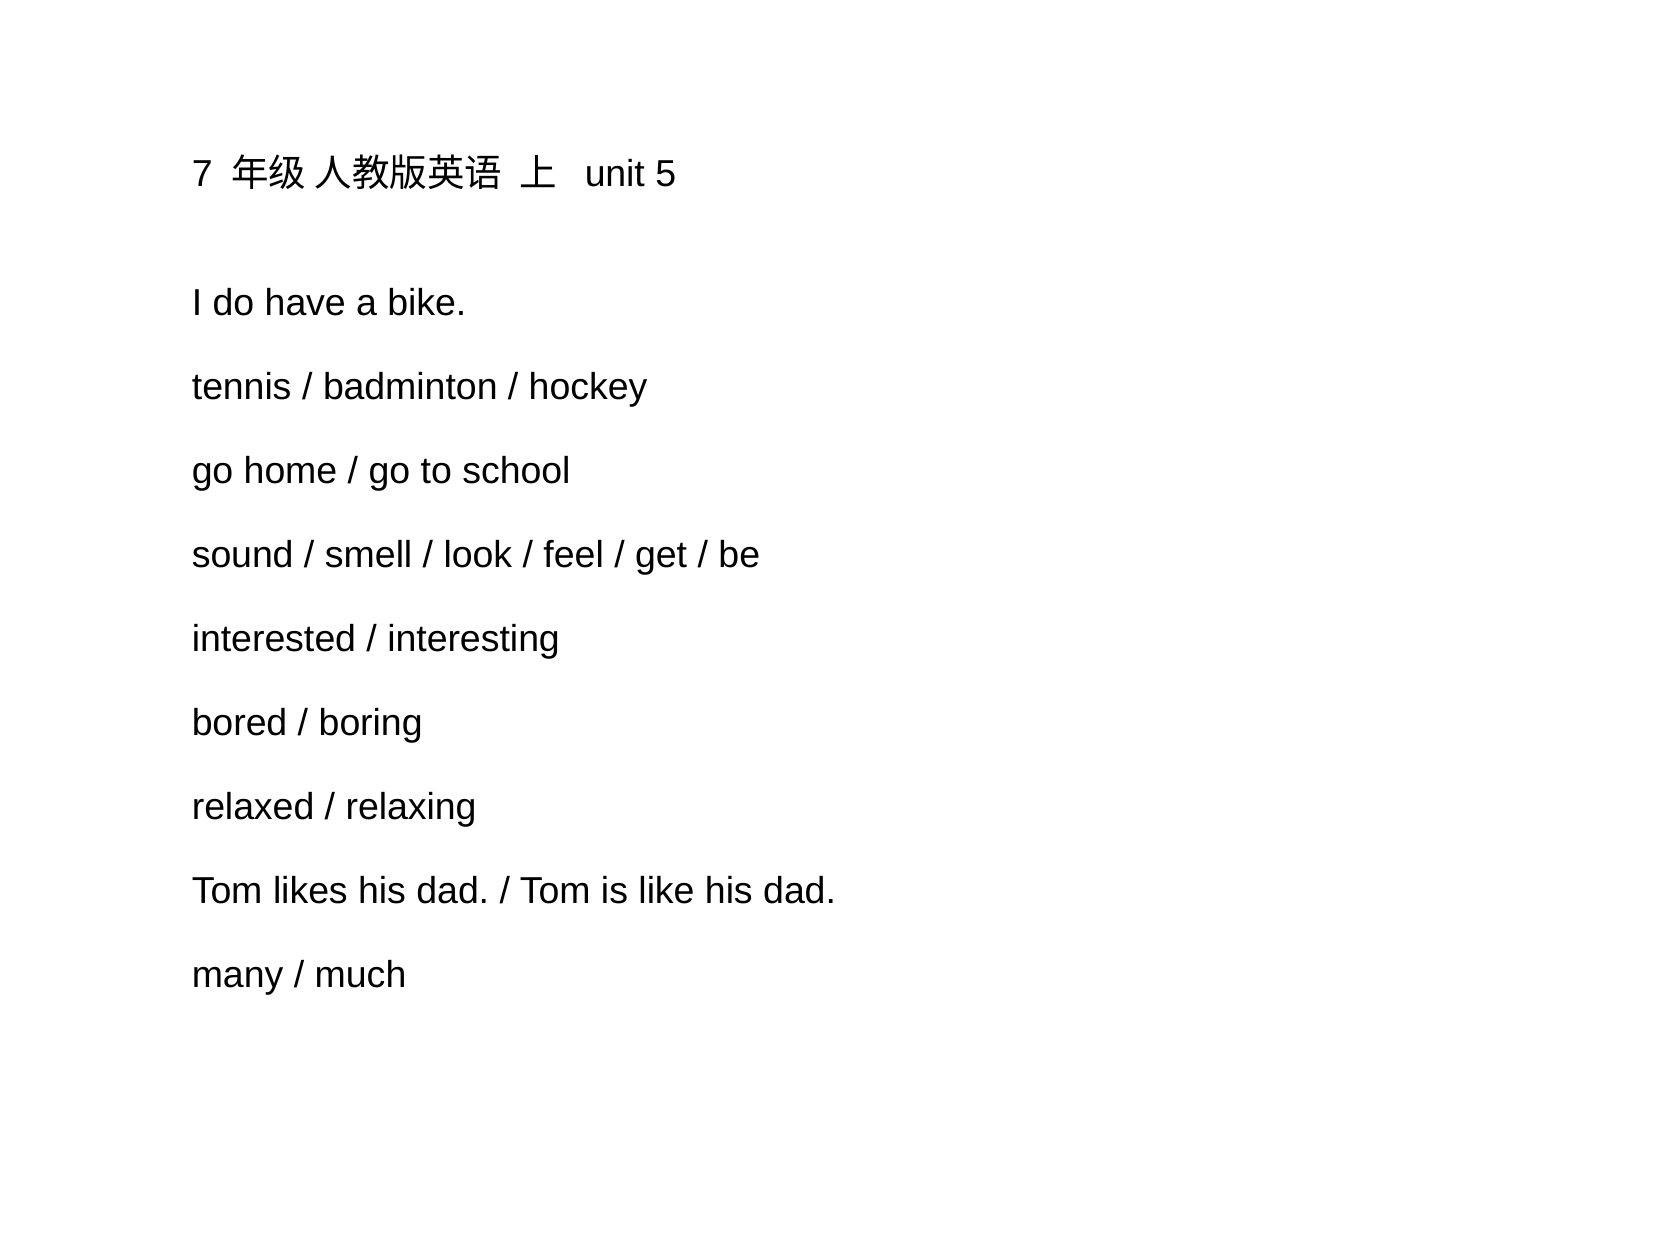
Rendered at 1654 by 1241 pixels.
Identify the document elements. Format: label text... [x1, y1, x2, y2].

text_box 7 年级 人教版英语 上 unit 5 I do have a bike. tennis / badminton / hockey go home / go to school sound / smell / look / feel / get / be interested / interesting bored / boring relaxed / relaxing Tom likes his dad. / Tom is like his dad. many / much [177, 135, 1477, 1034]
